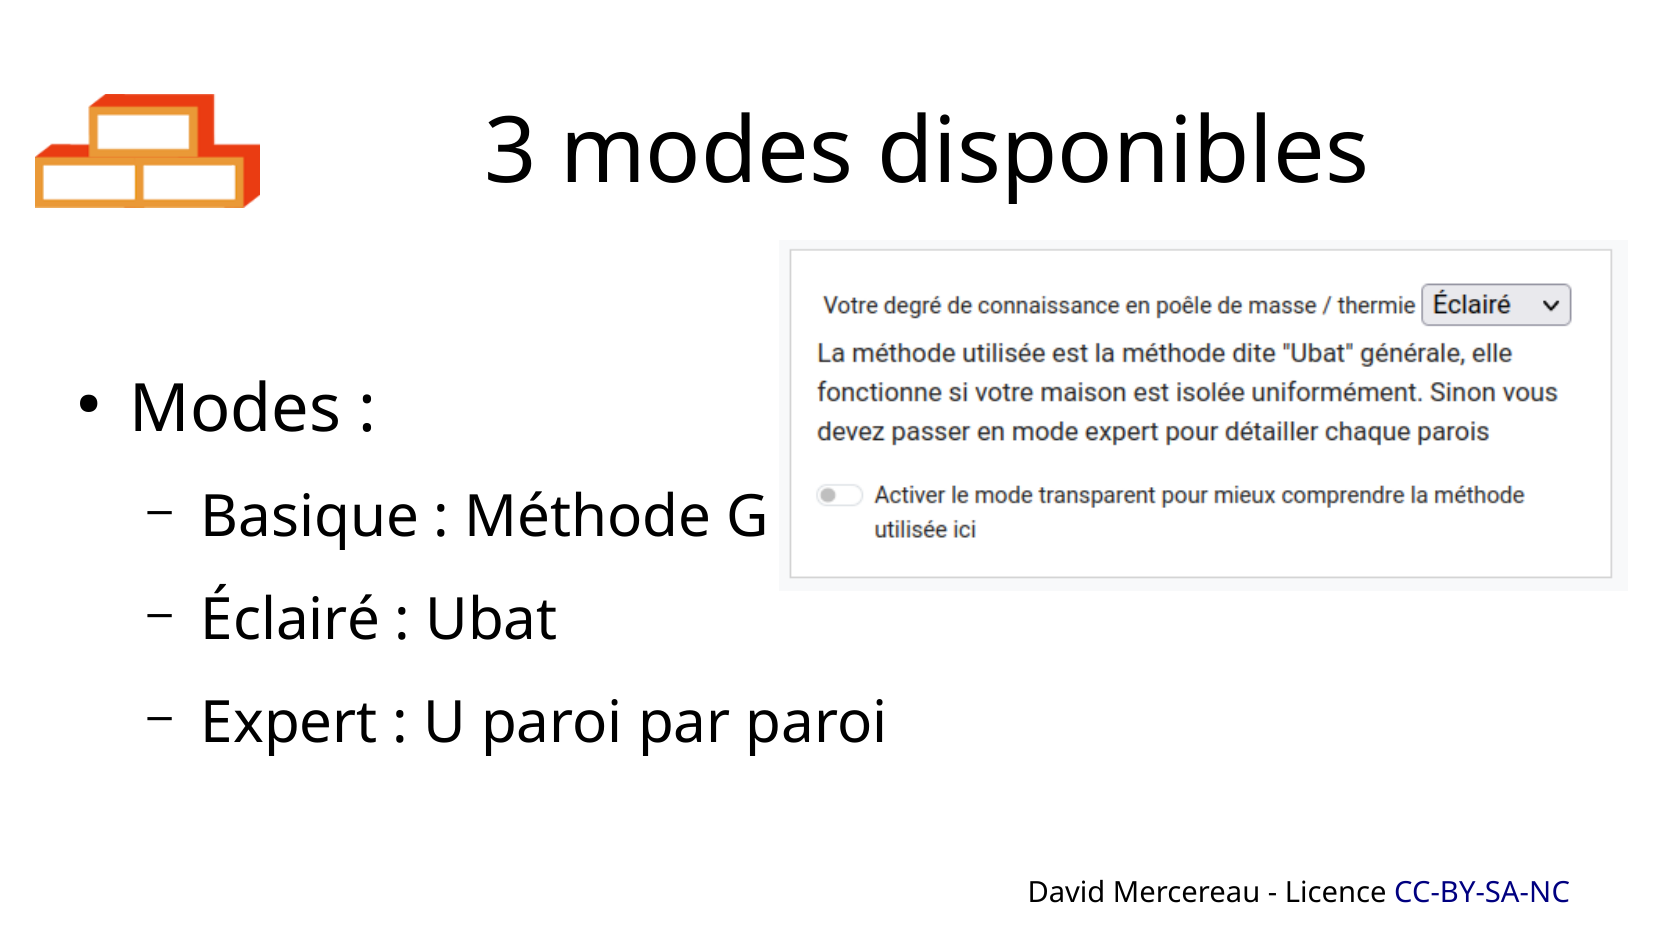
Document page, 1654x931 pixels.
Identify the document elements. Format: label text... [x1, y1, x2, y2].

picture [779, 240, 1628, 591]
title 3 modes disponibles [271, 69, 1583, 225]
picture [35, 94, 260, 208]
list Modes : Basique : Méthode G Éclairé : Ubat Expert : U paroi par paroi [59, 360, 1583, 916]
